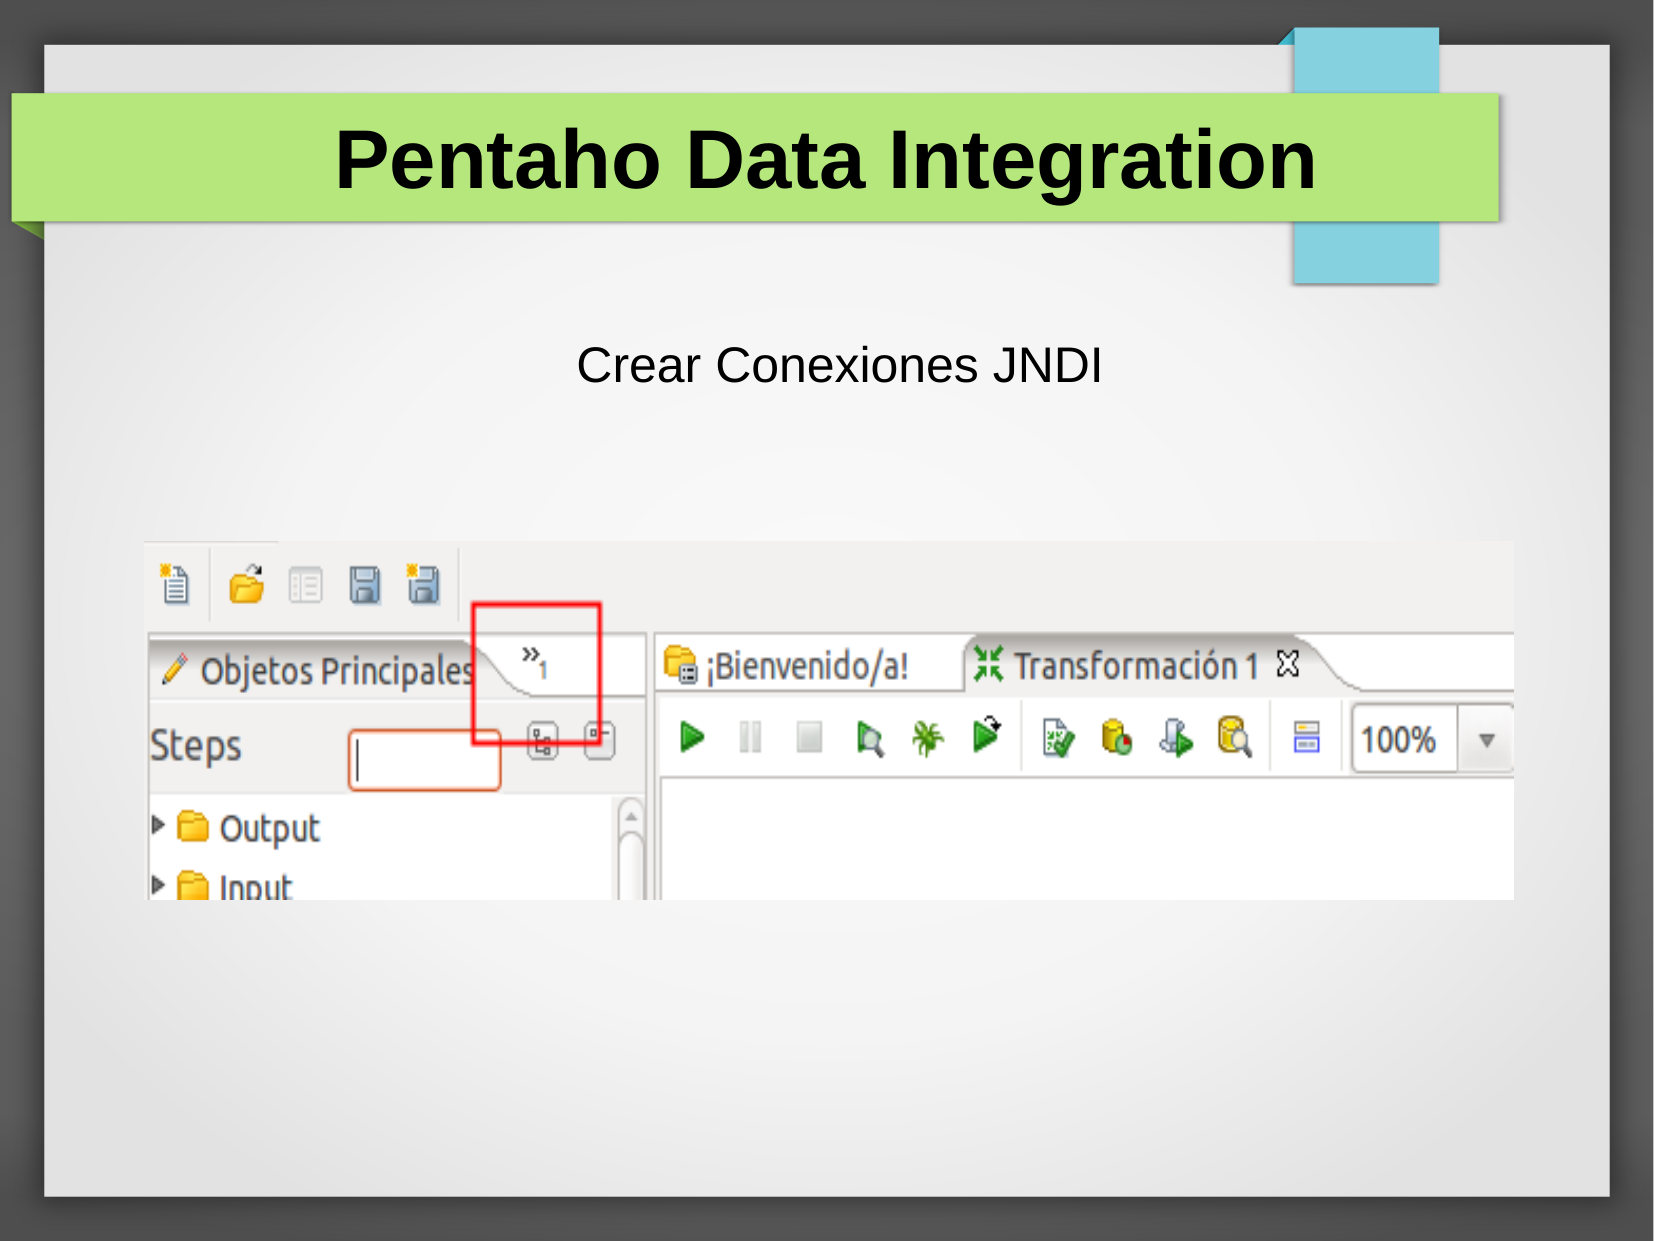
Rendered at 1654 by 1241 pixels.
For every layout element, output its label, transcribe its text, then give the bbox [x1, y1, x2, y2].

text_box Crear Conexiones JNDI [561, 330, 1119, 402]
title Pentaho Data Integration [70, 106, 1583, 213]
picture [0, 0, 1654, 1241]
